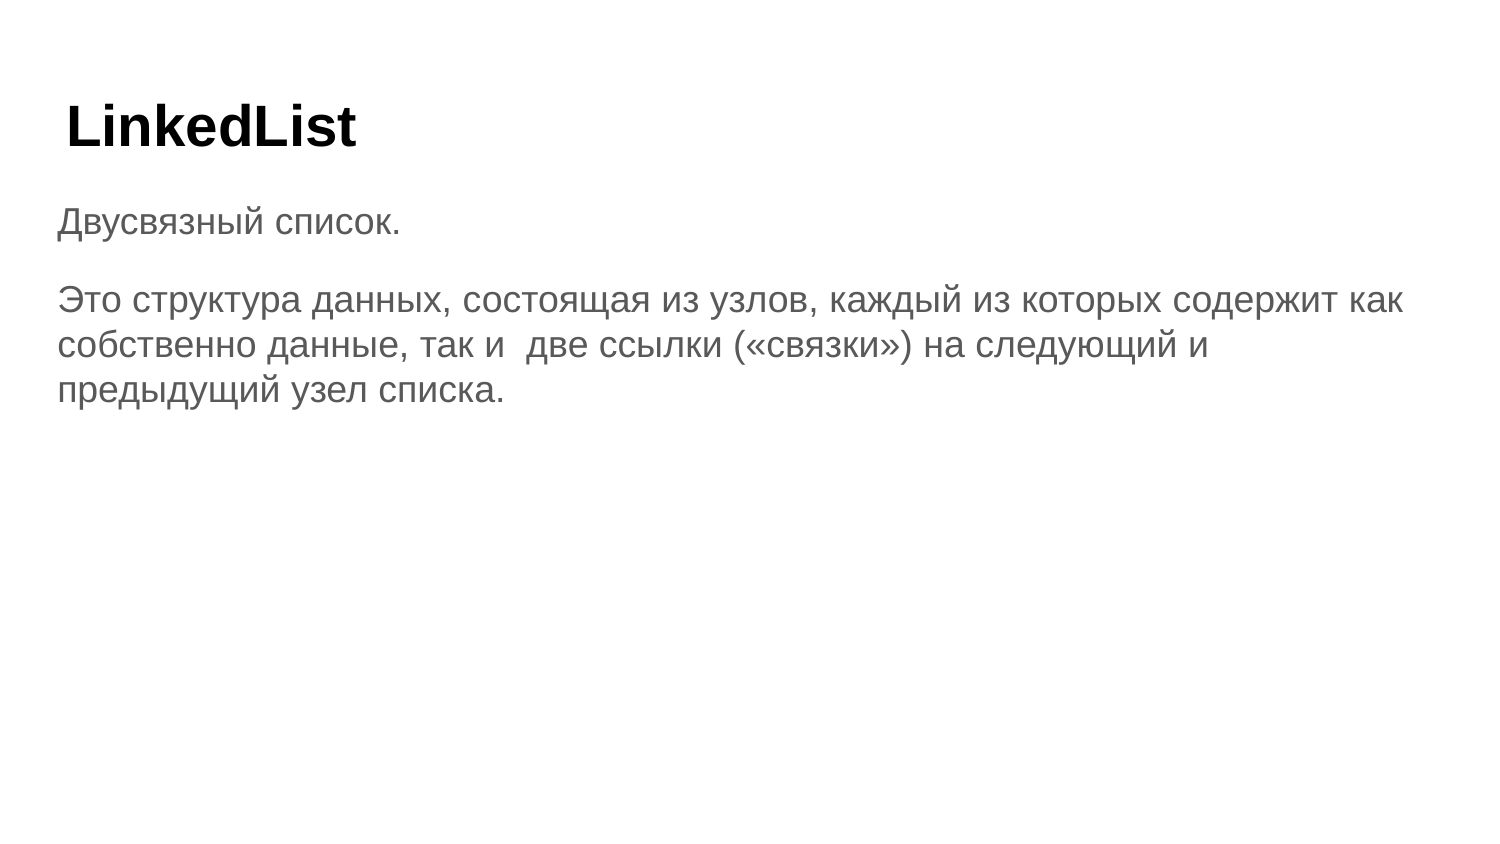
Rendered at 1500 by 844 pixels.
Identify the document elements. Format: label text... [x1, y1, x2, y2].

list Двусвязный список. Это структура данных, состоящая из узлов, каждый из которых содержит как собственно данные, так и две ссылки («связки») на следующий и предыдущий узел списка. [42, 182, 1440, 743]
title LinkedList [51, 72, 1449, 167]
